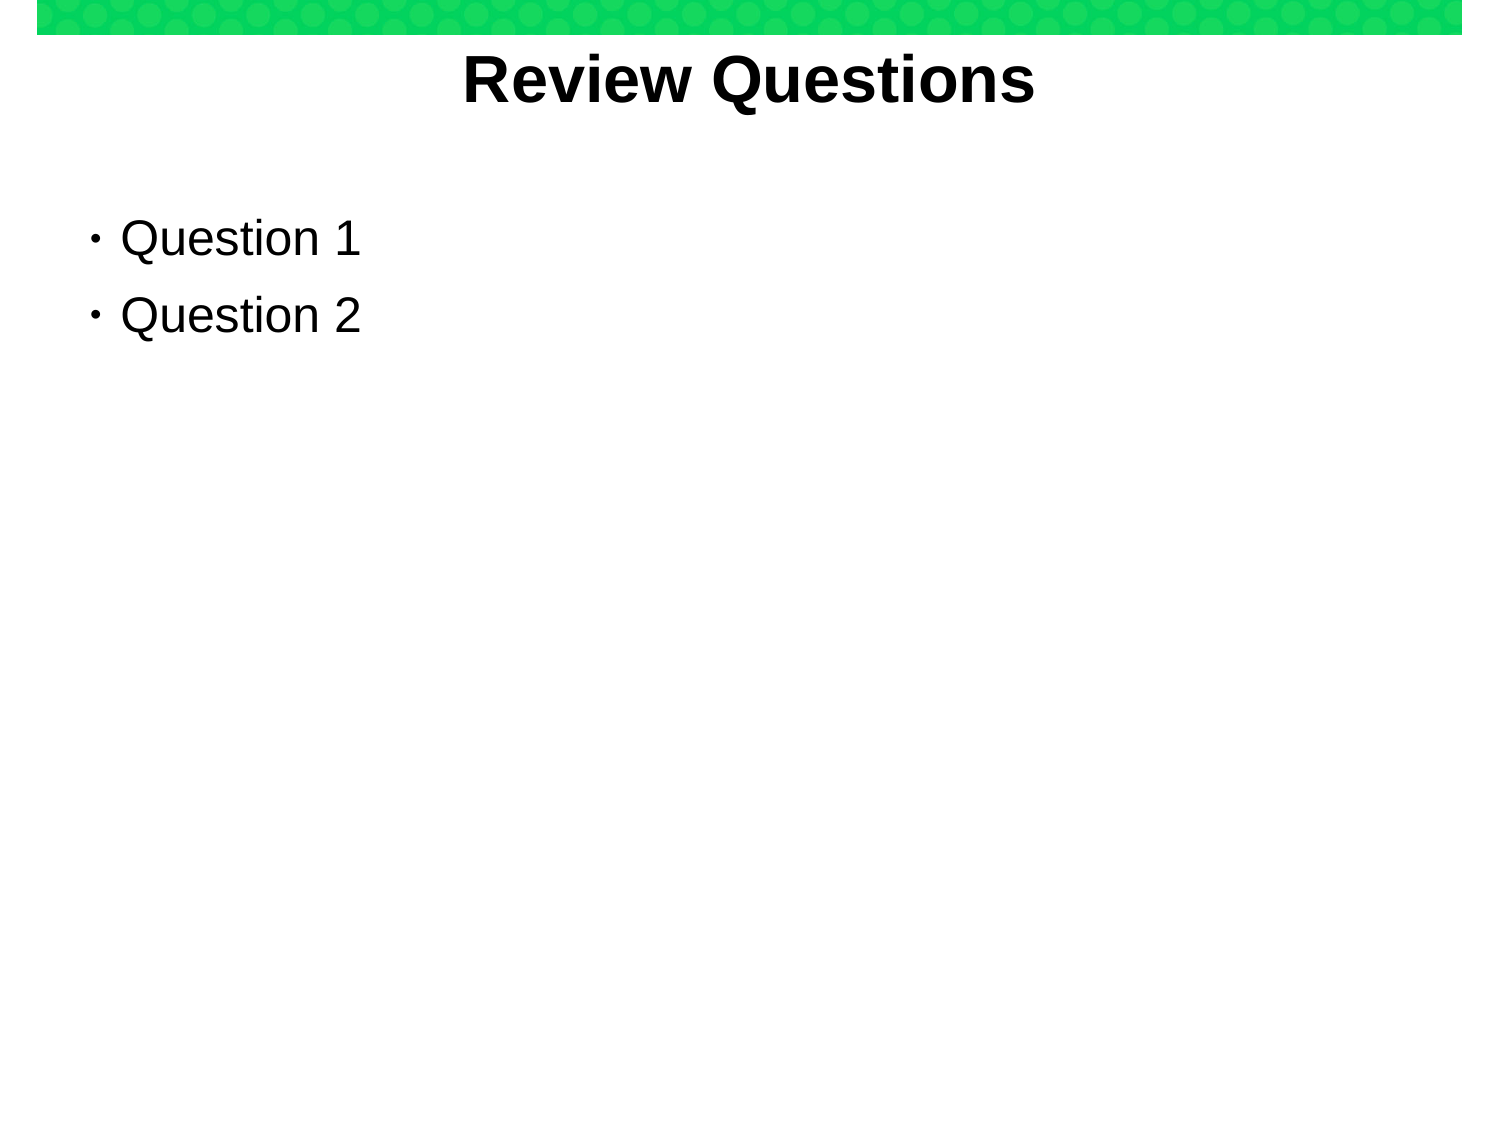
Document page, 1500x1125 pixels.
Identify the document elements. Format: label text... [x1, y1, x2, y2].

title Review Questions [36, 41, 1464, 205]
list Question 1 Question 2 [90, 207, 1463, 1111]
picture [37, 0, 1462, 35]
